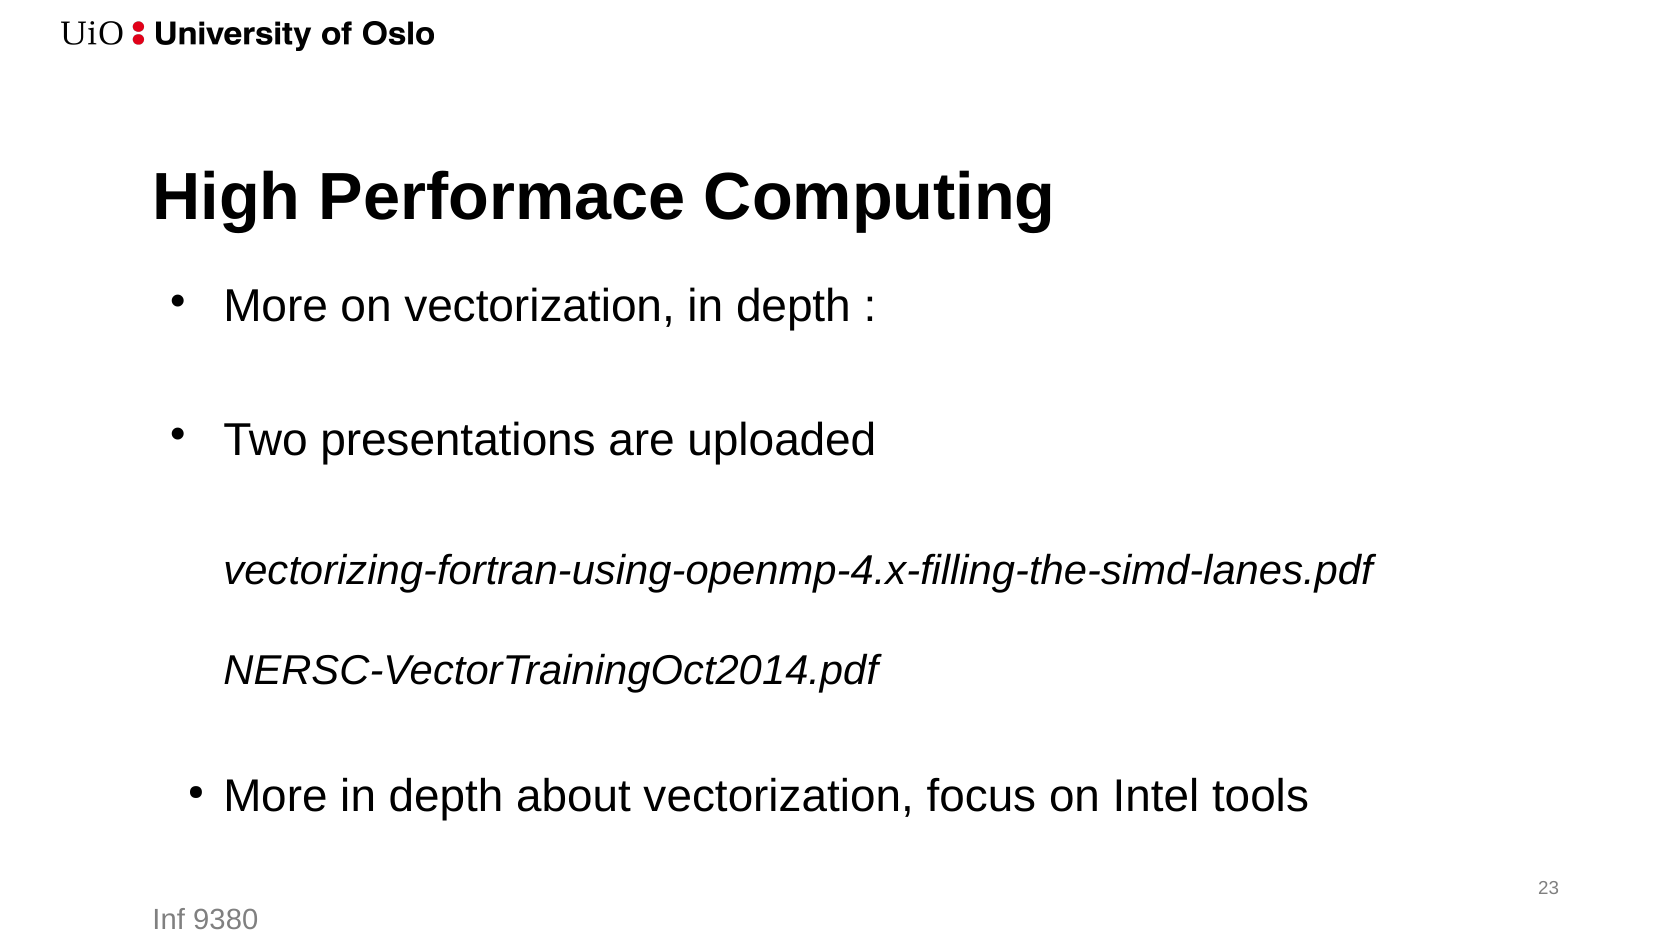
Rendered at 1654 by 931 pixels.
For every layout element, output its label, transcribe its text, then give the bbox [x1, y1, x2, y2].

text_box <nummer> [1450, 868, 1574, 930]
text_box More on vectorization, in depth : Two presentations are uploaded vectorizing-fortran-using-openmp-4.x-filling-the-simd-lanes.pdf NERSC-VectorTrainingOct2014.pdf More in depth about vectorization, focus on Intel tools [137, 268, 1571, 826]
text_box Inf 9380 [137, 893, 755, 930]
text_box High Performace Computing [137, 115, 1571, 268]
picture [61, 21, 434, 51]
